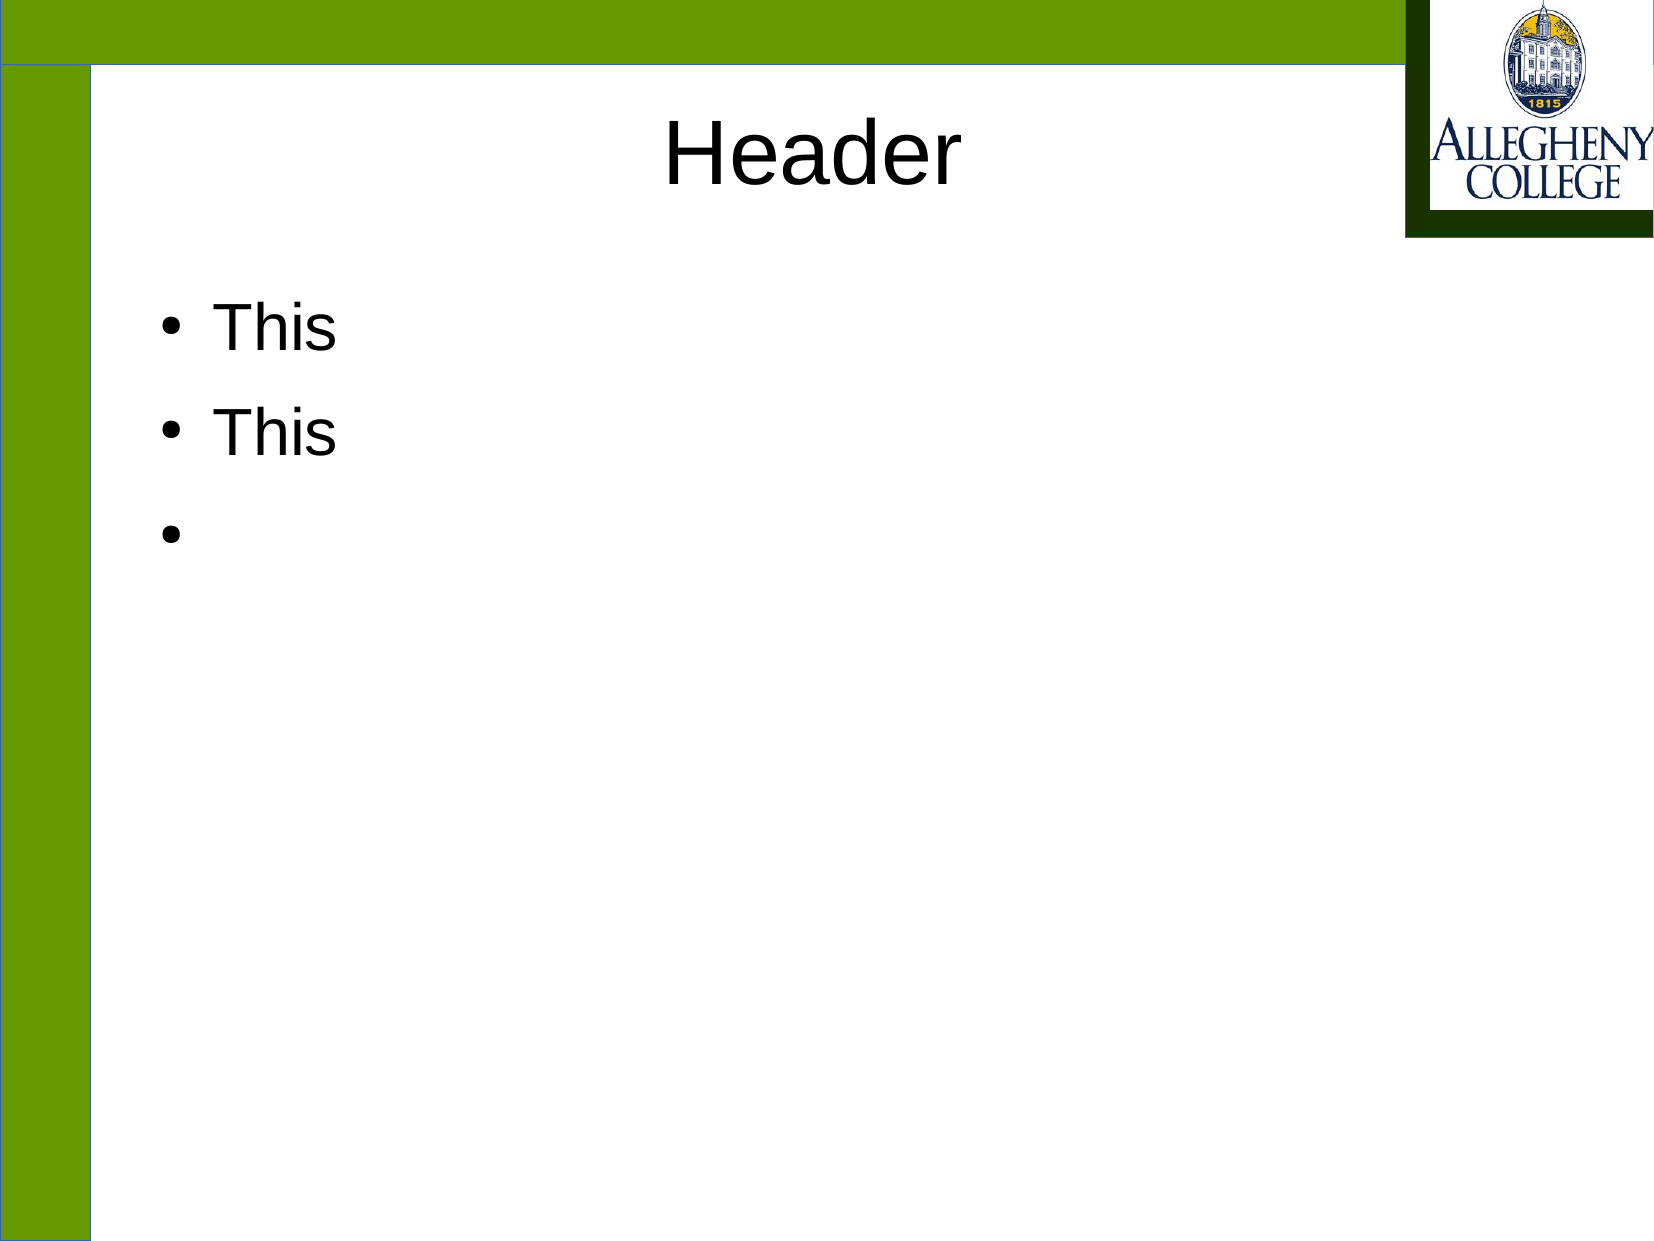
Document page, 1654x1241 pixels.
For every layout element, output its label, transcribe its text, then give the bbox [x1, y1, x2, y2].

list This This [141, 290, 1630, 1010]
text_box [0, 0, 1654, 1241]
picture [1430, 0, 1654, 210]
title Header [112, 65, 1515, 257]
